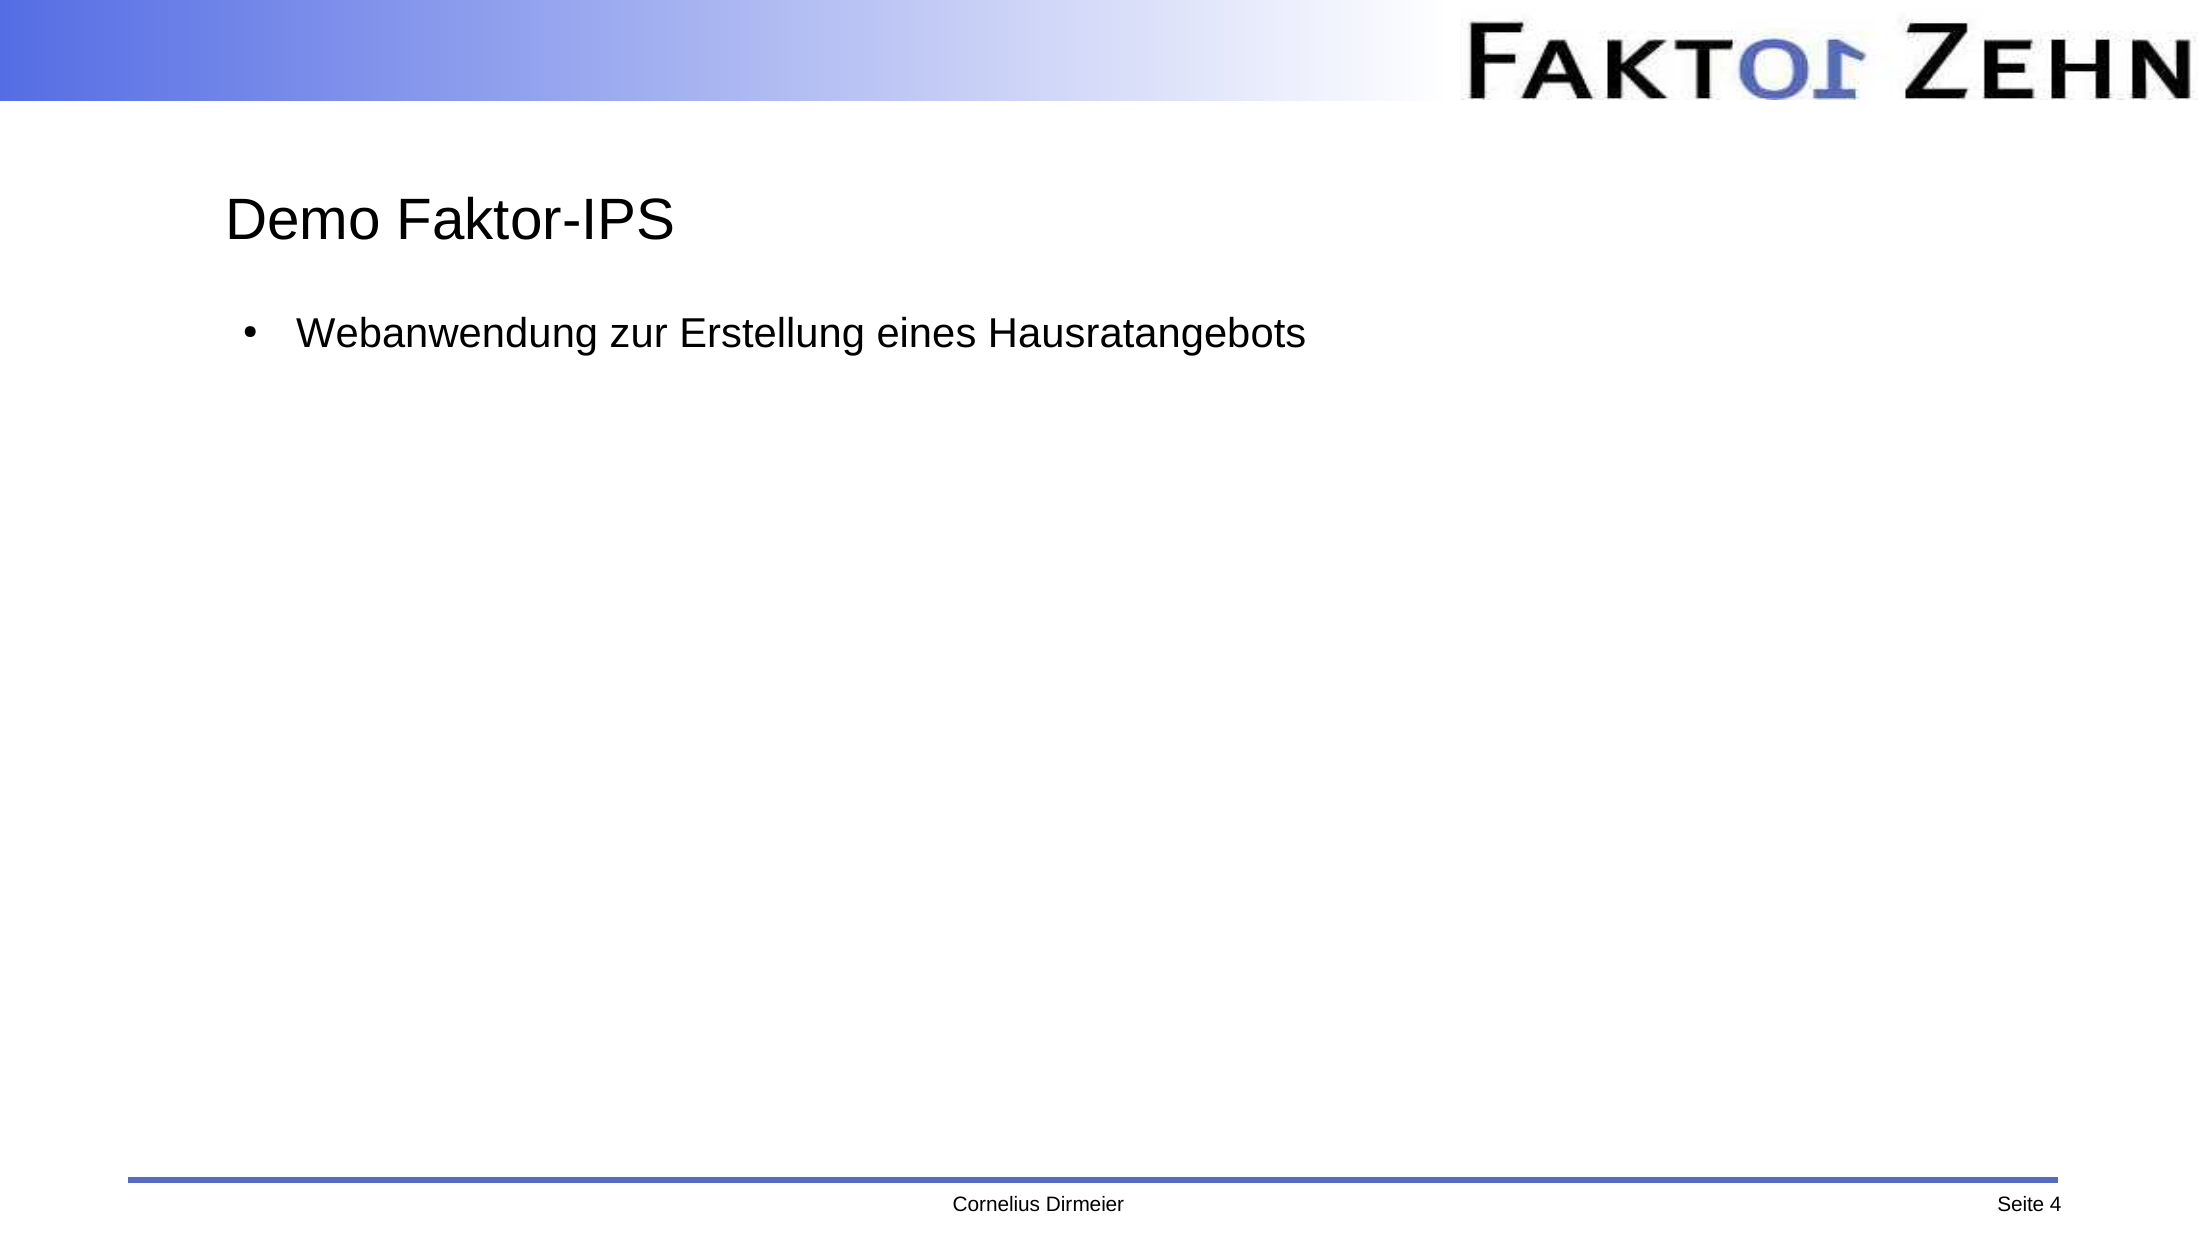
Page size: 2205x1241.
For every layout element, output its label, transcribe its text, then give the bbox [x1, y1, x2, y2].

picture [1460, 7, 2202, 100]
list Webanwendung zur Erstellung eines Hausratangebots [225, 310, 1981, 1078]
title Demo Faktor-IPS [225, 142, 1981, 296]
